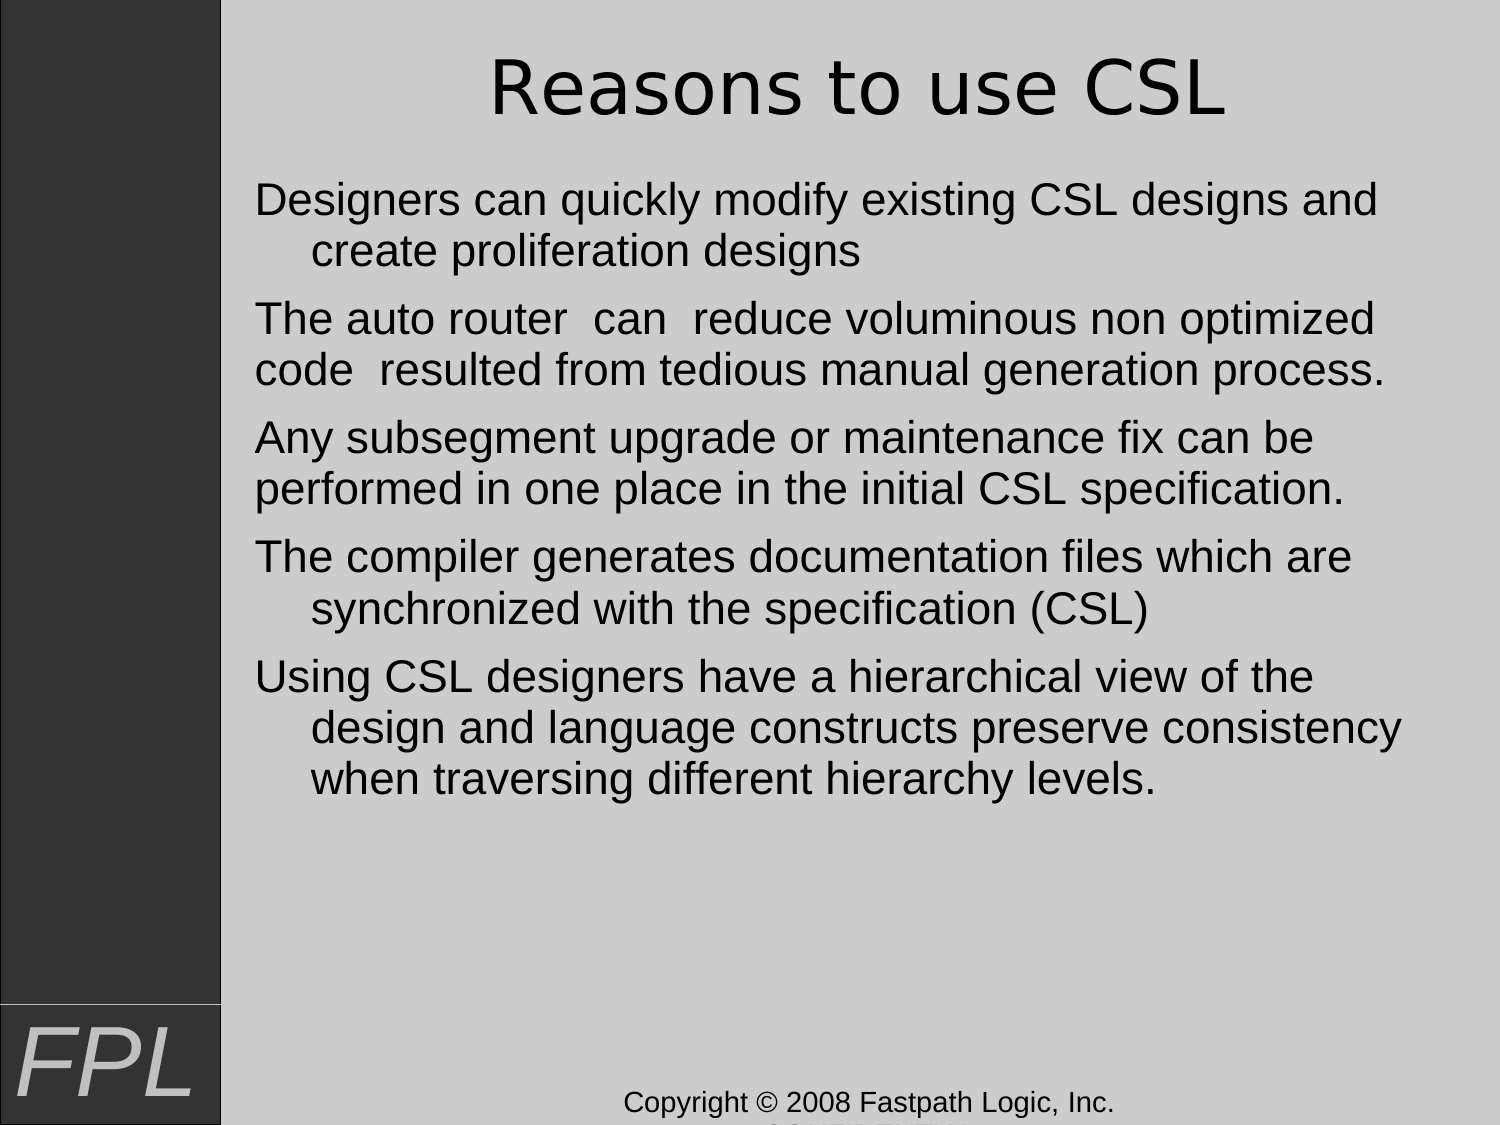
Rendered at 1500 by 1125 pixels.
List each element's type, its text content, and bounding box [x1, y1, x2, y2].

list Designers can quickly modify existing CSL designs and create proliferation designs The auto router can reduce voluminous non optimized code resulted from tedious manual generation process. Any subsegment upgrade or maintenance fix can be performed in one place in the initial CSL specification. The compiler generates documentation files which are synchronized with the specification (CSL) Using CSL designers have a hierarchical view of the design and language constructs preserve consistency when traversing different hierarchy levels. [254, 173, 1445, 996]
title Reasons to use CSL [356, 0, 1357, 173]
